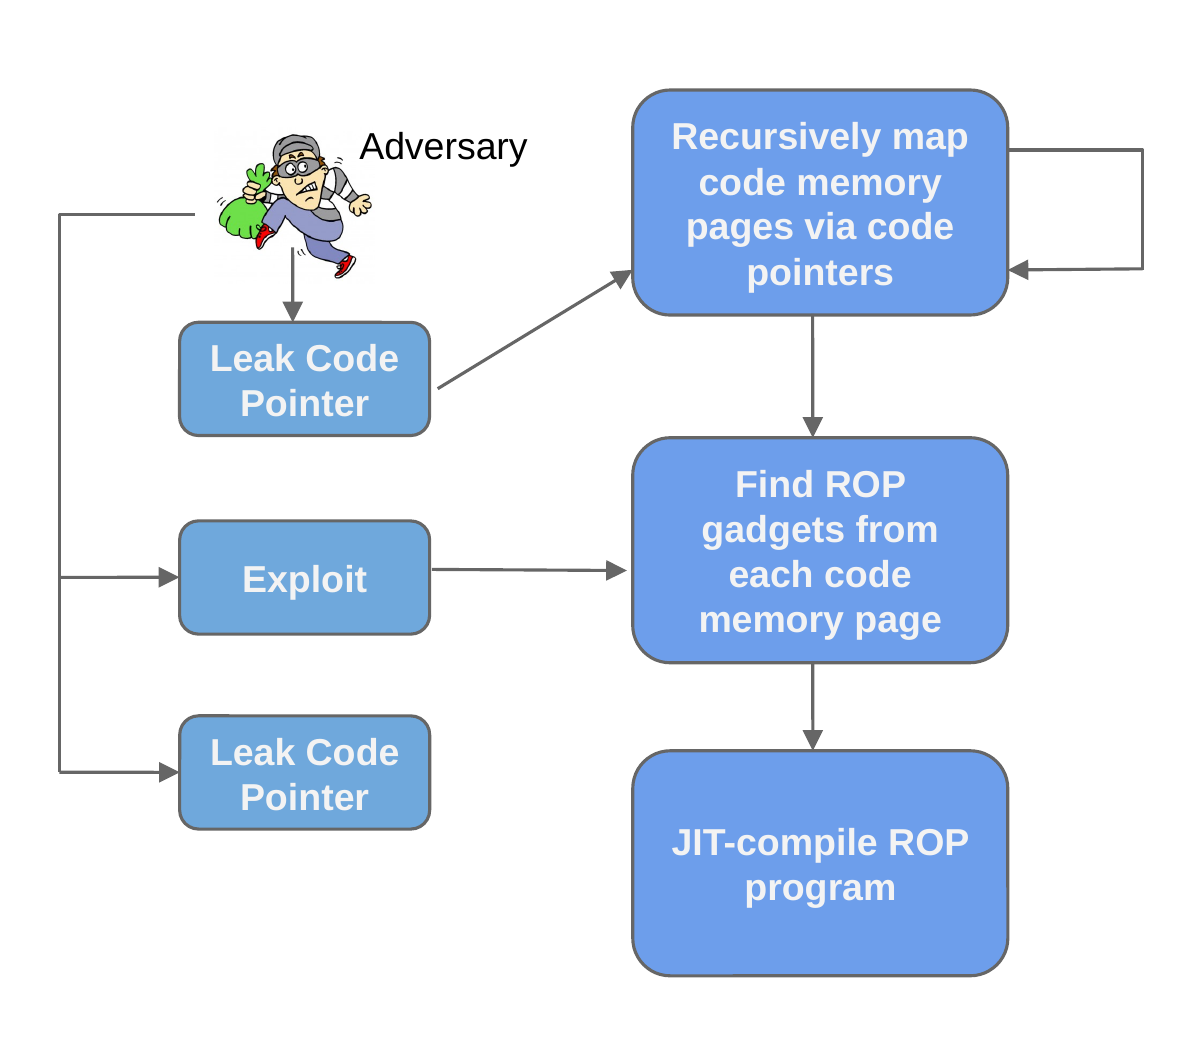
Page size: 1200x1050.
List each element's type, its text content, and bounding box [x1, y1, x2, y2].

text_box Find ROP gadgets from each code memory page [632, 437, 1008, 663]
picture [214, 127, 375, 284]
text_box Adversary [344, 117, 543, 175]
text_box Recursively map code memory pages via code pointers [632, 89, 1008, 316]
text_box Exploit [179, 520, 430, 635]
text_box Leak Code Pointer [179, 715, 430, 830]
text_box JIT-compile ROP program [632, 750, 1008, 976]
text_box Leak Code Pointer [179, 322, 430, 436]
